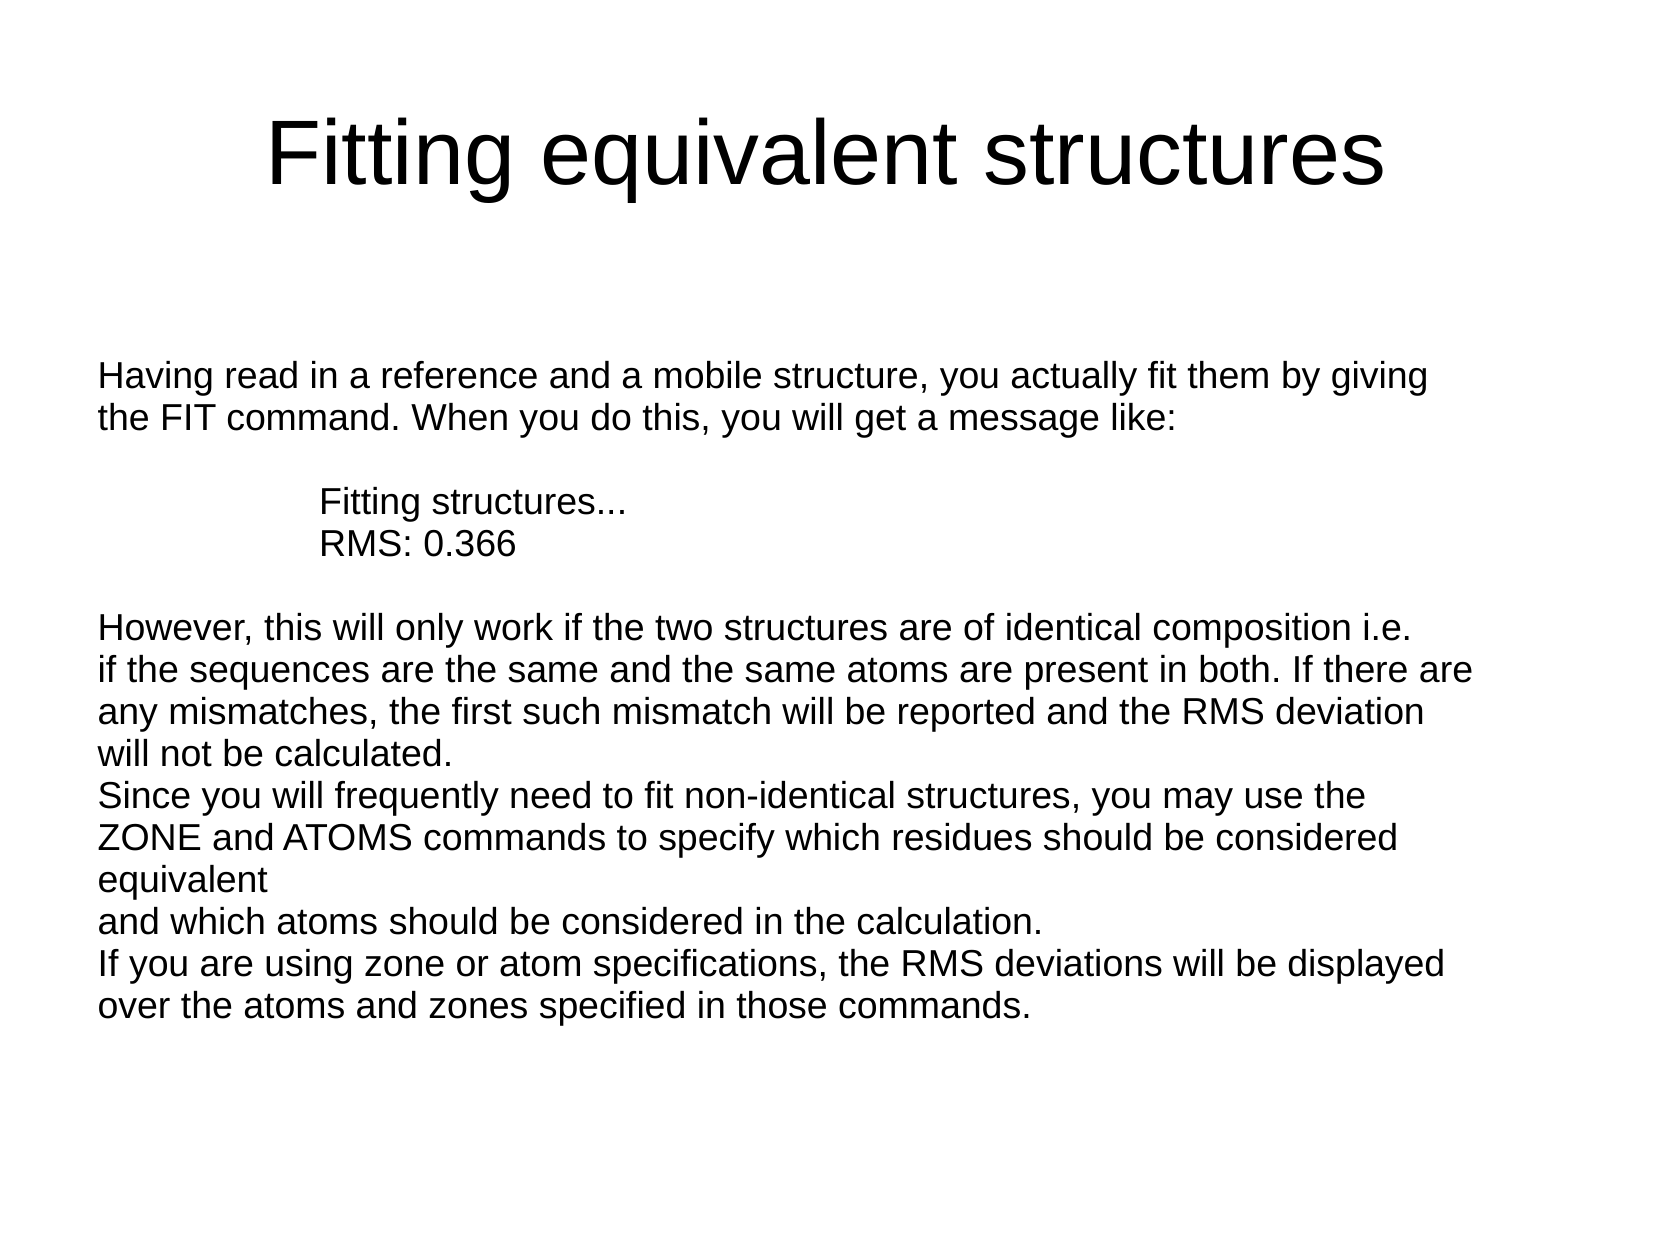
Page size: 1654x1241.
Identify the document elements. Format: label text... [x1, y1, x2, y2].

text_box Having read in a reference and a mobile structure, you actually fit them by giving the FIT command. When you do this, you will get a message like: Fitting structures... RMS: 0.366 However, this will only work if the two structures are of identical composition i.e. if the sequences are the same and the same atoms are present in both. If there are any mismatches, the first such mismatch will be reported and the RMS deviation will not be calculated. Since you will frequently need to fit non-identical structures, you may use the ZONE and ATOMS commands to specify which residues should be considered equivalent and which atoms should be considered in the calculation. If you are using zone or atom specifications, the RMS deviations will be displayed over the atoms and zones specified in those commands. [82, 346, 1595, 992]
title Fitting equivalent structures [82, 49, 1571, 257]
